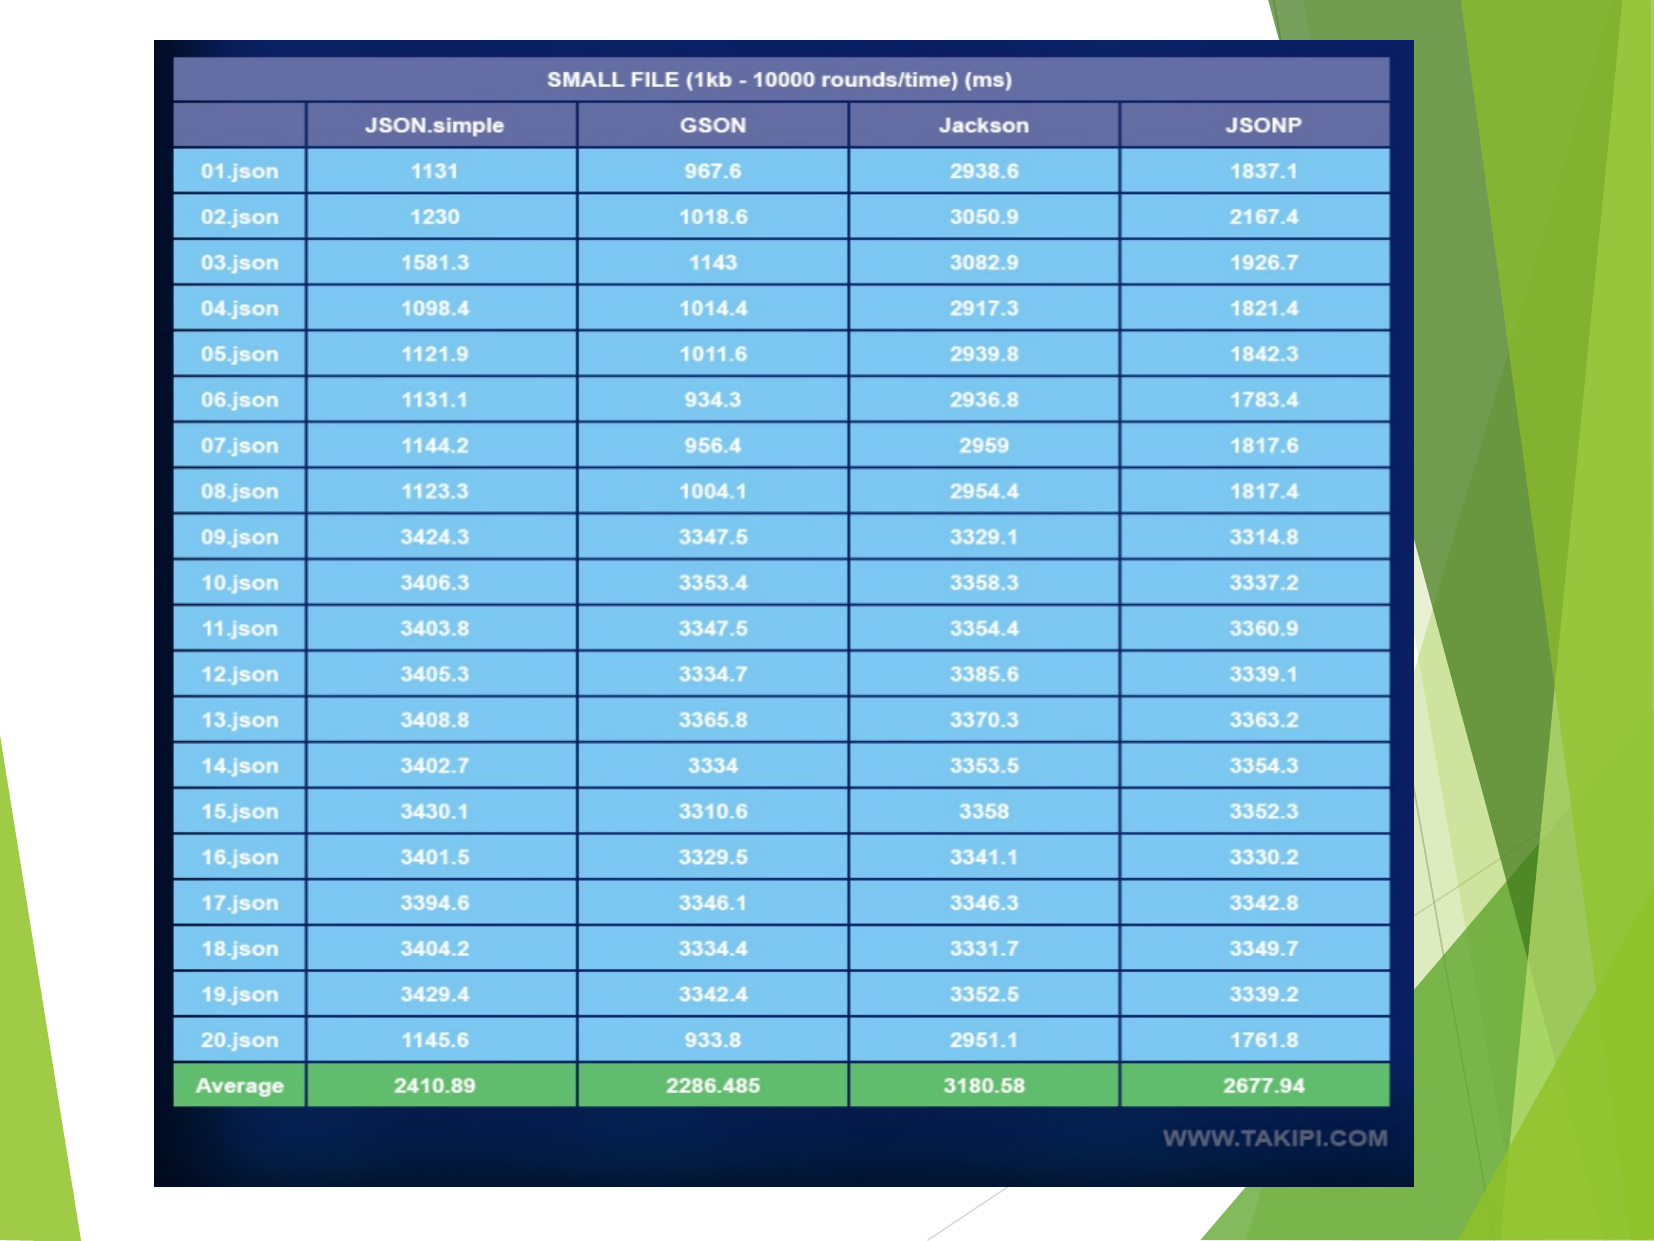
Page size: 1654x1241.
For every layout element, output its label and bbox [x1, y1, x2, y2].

picture [154, 40, 1414, 1187]
